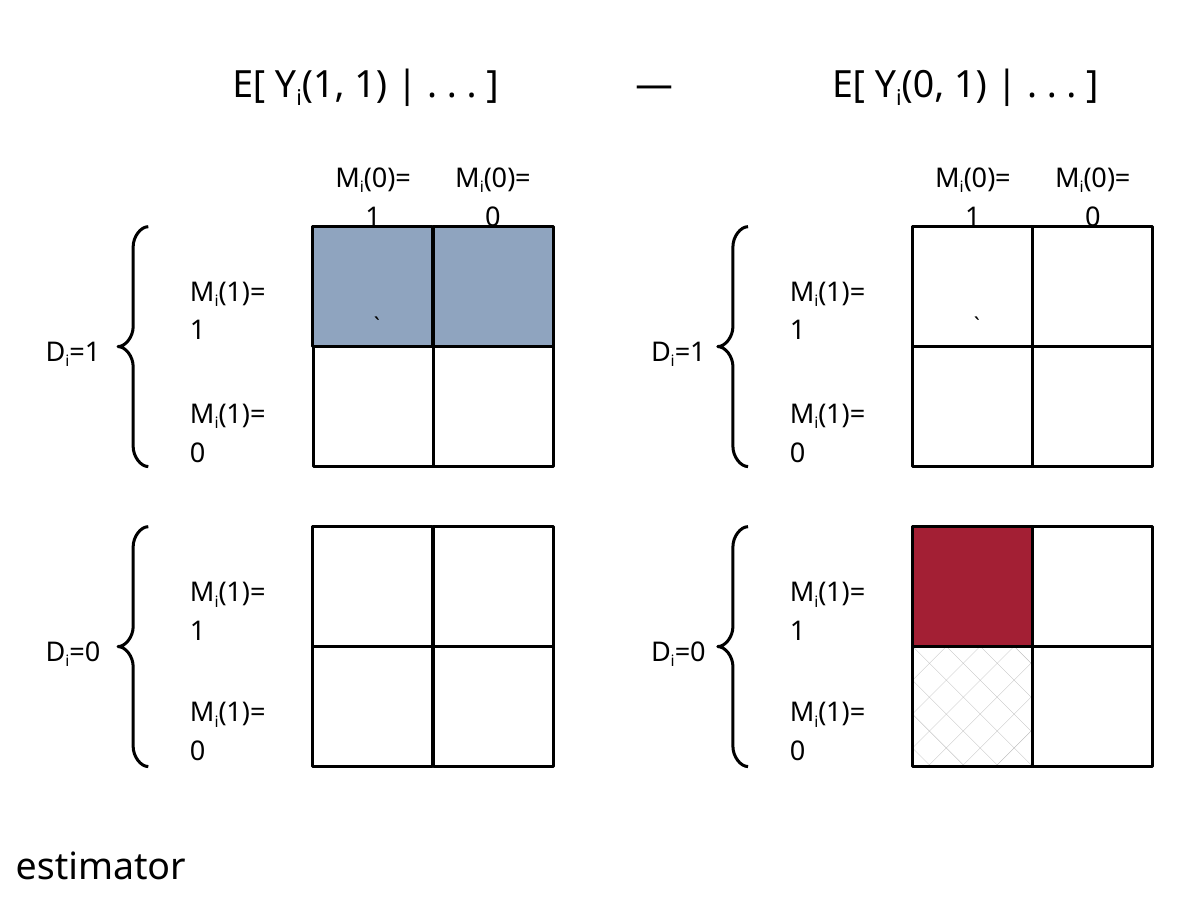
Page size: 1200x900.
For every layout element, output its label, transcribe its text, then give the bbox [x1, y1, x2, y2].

text_box — [615, 50, 693, 113]
text_box [312, 226, 554, 467]
text_box Mi(1)=0 [775, 387, 895, 549]
text_box Mi(0)=0 [433, 151, 553, 313]
text_box [1034, 346, 1153, 467]
text_box [912, 526, 1153, 767]
text_box Mi(1)=1 [175, 265, 296, 387]
text_box E[ Yi(1, 1) | . . . ] [193, 50, 539, 168]
text_box Di=0 [13, 625, 131, 738]
text_box Di=0 [125, 638, 133, 655]
text_box estimator [0, 832, 586, 891]
text_box Di=1 [13, 325, 131, 438]
text_box Di=1 [618, 325, 731, 438]
text_box Mi(0)=1 [313, 168, 433, 313]
text_box [433, 526, 554, 767]
text_box Mi(0)=1 [912, 168, 1032, 313]
text_box Di=1 [125, 338, 133, 355]
text_box Mi(0)=0 [1032, 151, 1153, 313]
text_box Mi(1)=1 [775, 565, 895, 685]
text_box E[ Yi(0, 1) | . . . ] [792, 50, 1138, 168]
text_box Di=0 [618, 625, 731, 738]
text_box Mi(1)=0 [175, 387, 296, 549]
text_box Mi(1)=1 [775, 265, 895, 387]
text_box Mi(1)=0 [775, 685, 895, 848]
text_box Mi(1)=0 [175, 685, 296, 832]
text_box Di=1 [725, 325, 739, 438]
text_box Di=0 [725, 625, 739, 738]
text_box Mi(1)=1 [175, 565, 296, 685]
